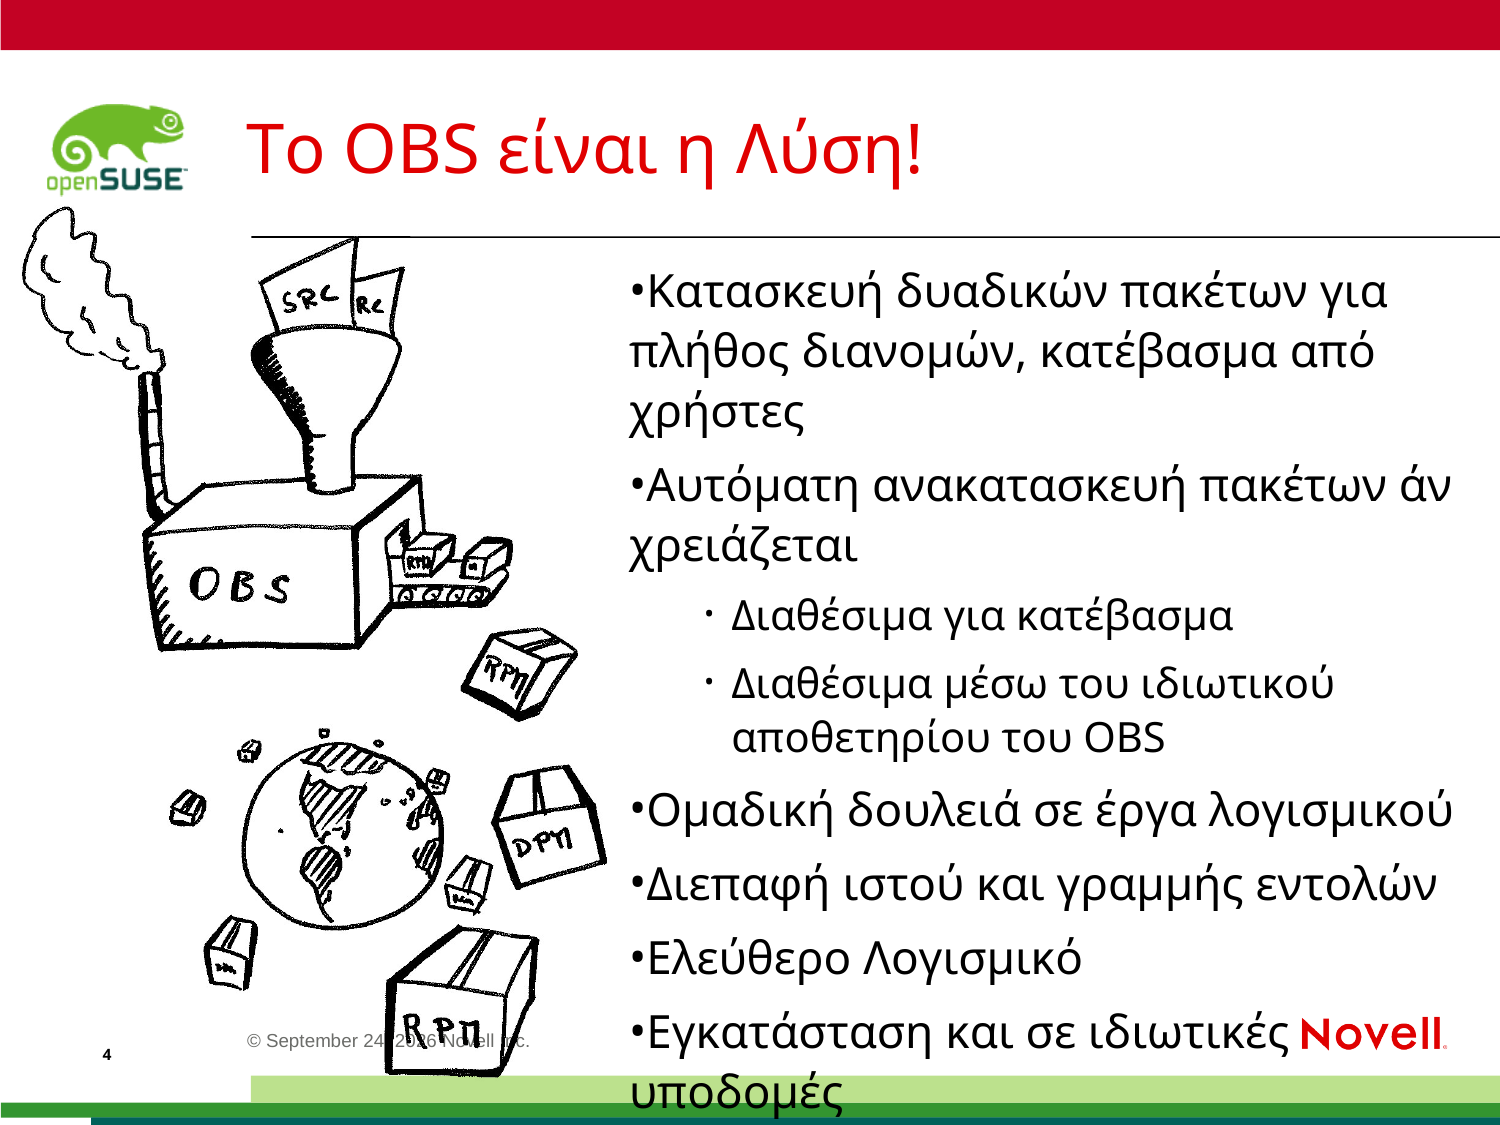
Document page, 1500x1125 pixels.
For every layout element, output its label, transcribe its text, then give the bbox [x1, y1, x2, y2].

title Το OBS είναι η Λύση! [246, 68, 1409, 231]
list Κατασκευή δυαδικών πακέτων για πλήθος διανομών, κατέβασμα από χρήστες Αυτόματη ανακατασκευή πακέτων άν χρειάζεται Διαθέσιμα για κατέβασμα Διαθέσιμα μέσω του ιδιωτικού αποθετηρίου του OBS Ομαδική δουλειά σε έργα λογισμικού Διεπαφή ιστού και γραμμής εντολών Ελεύθερο Λογισμικό Εγκατάσταση και σε ιδιωτικές υποδομές Συμβατό με app stores (OCS) [629, 259, 1500, 1092]
picture [0, 104, 615, 1104]
